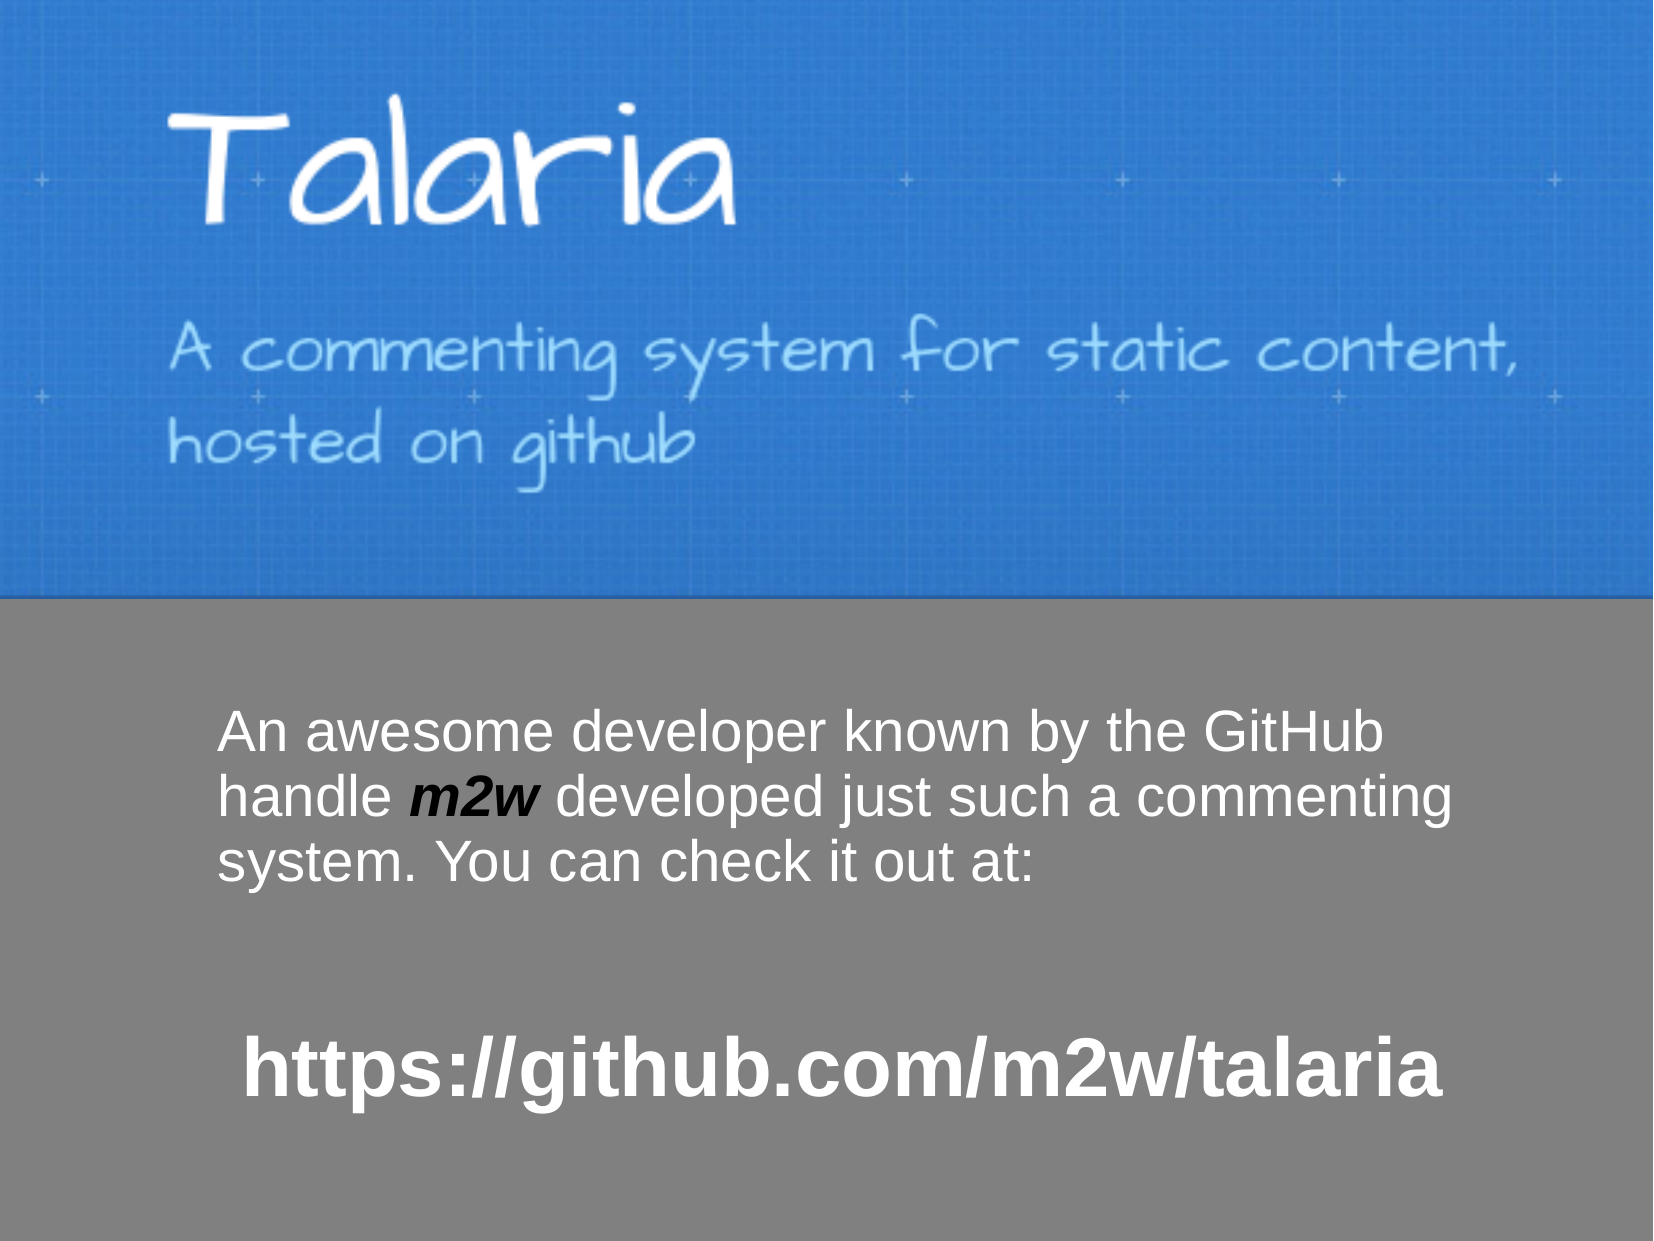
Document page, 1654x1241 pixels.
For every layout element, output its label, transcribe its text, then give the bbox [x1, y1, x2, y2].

text_box https://github.com/m2w/talaria [226, 1014, 1459, 1122]
text_box An awesome developer known by the GitHub handle m2w developed just such a commenting system. You can check it out at: [203, 691, 1471, 902]
picture [0, 0, 1653, 599]
